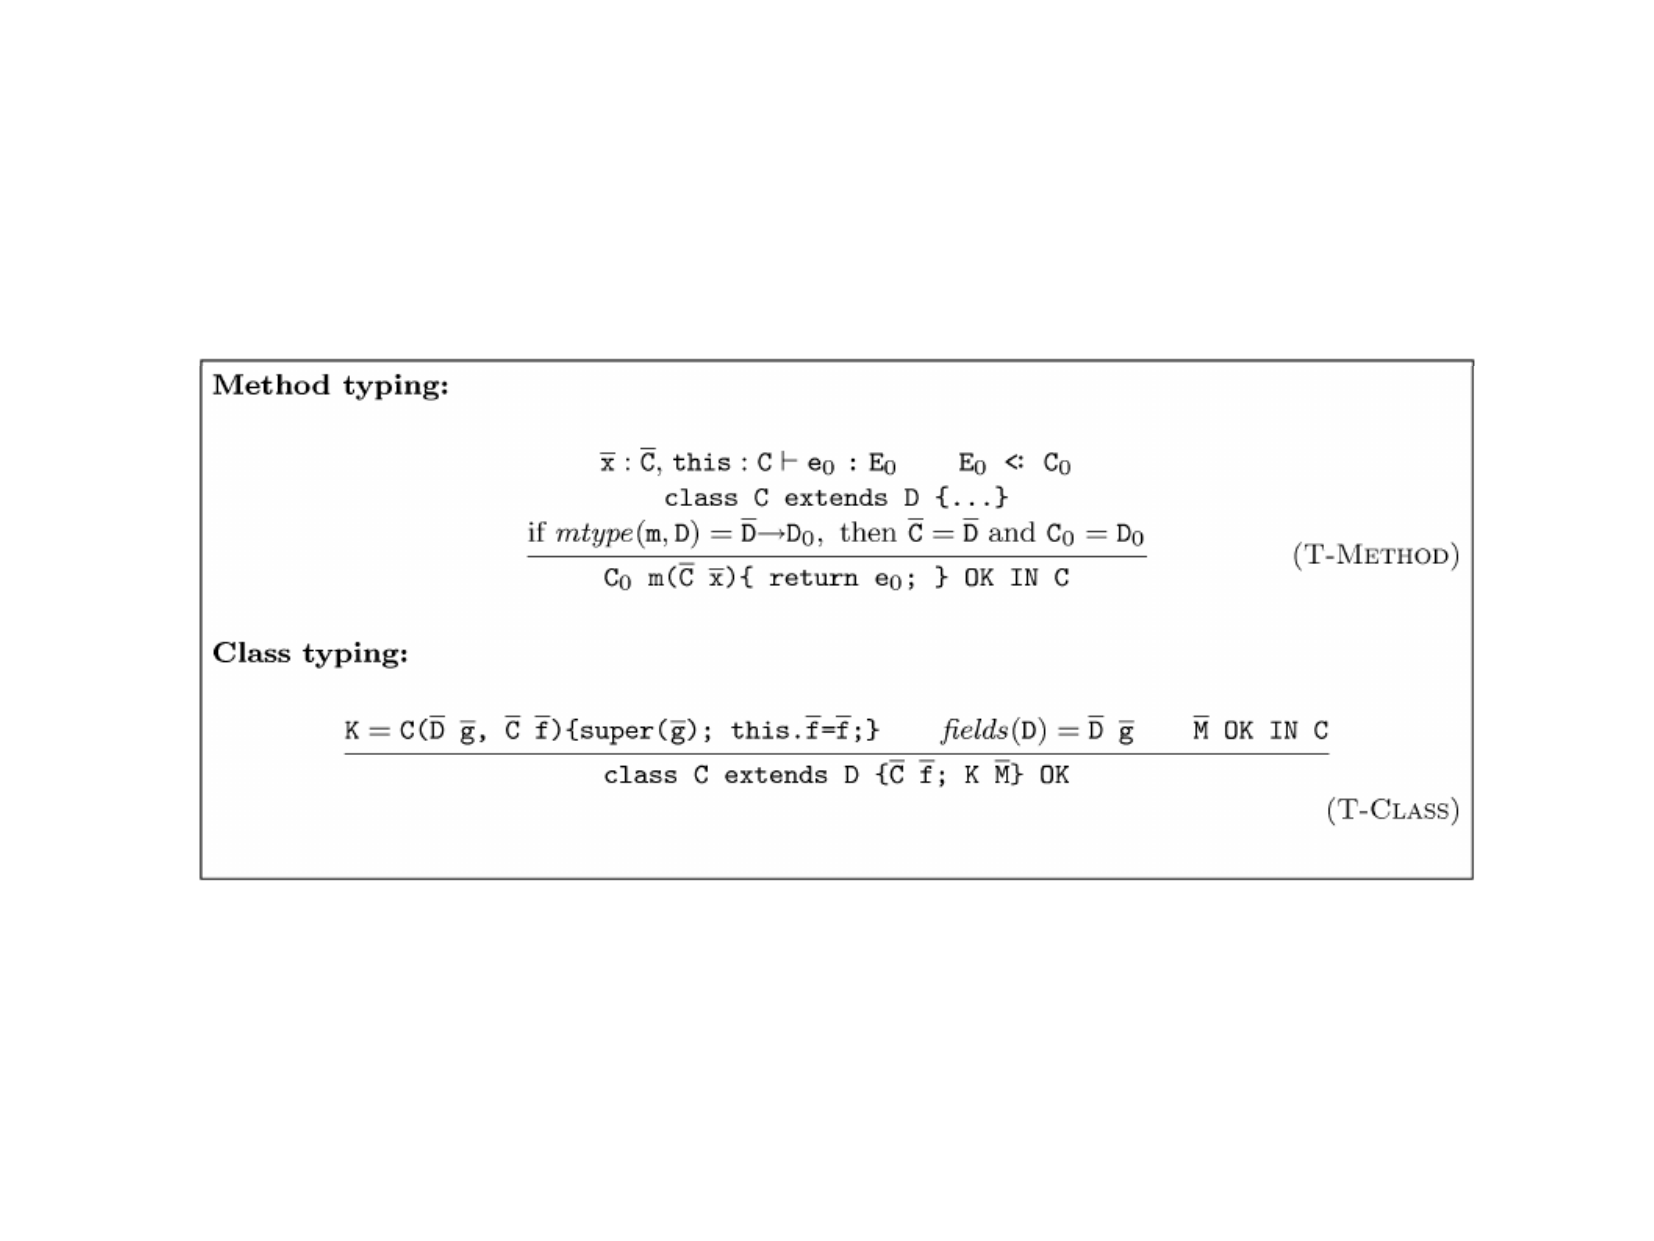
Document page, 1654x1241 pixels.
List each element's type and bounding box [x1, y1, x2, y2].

picture [192, 356, 1495, 885]
